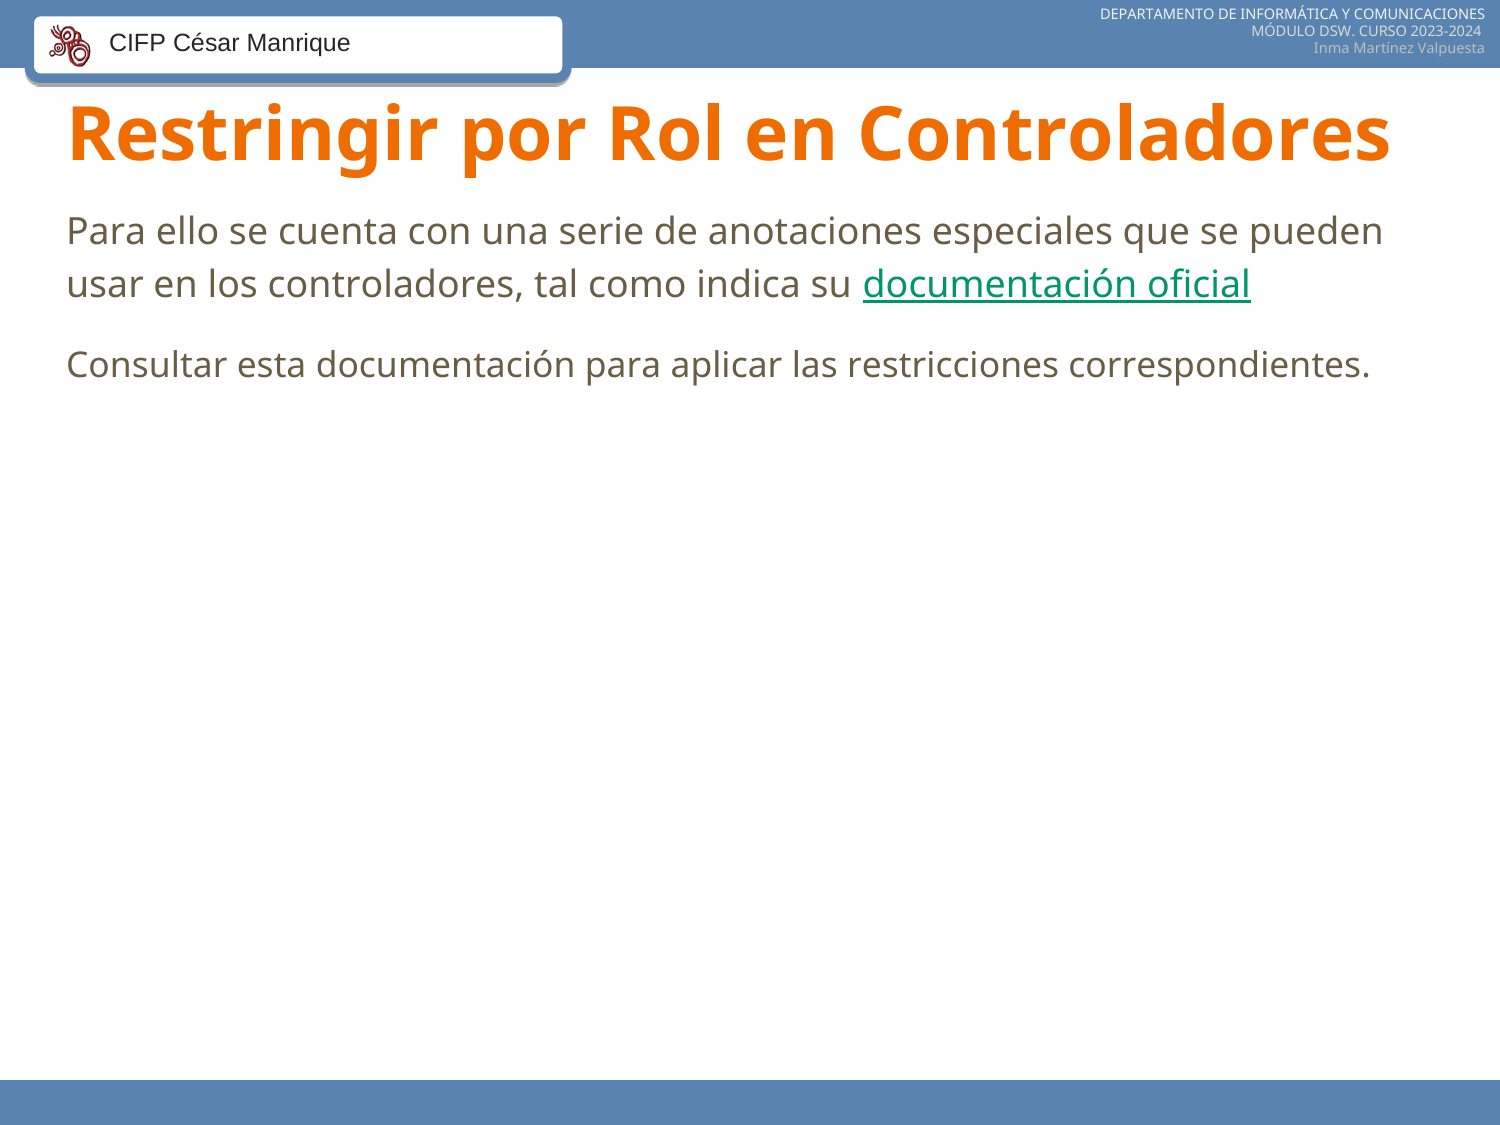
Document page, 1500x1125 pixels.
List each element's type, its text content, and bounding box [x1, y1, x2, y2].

picture [47, 23, 93, 67]
list Para ello se cuenta con una serie de anotaciones especiales que se pueden usar en los controladores, tal como indica su documentación oficial Consultar esta documentación para aplicar las restricciones correspondientes. [51, 185, 1449, 1101]
title Restringir por Rol en Controladores [51, 70, 1449, 185]
